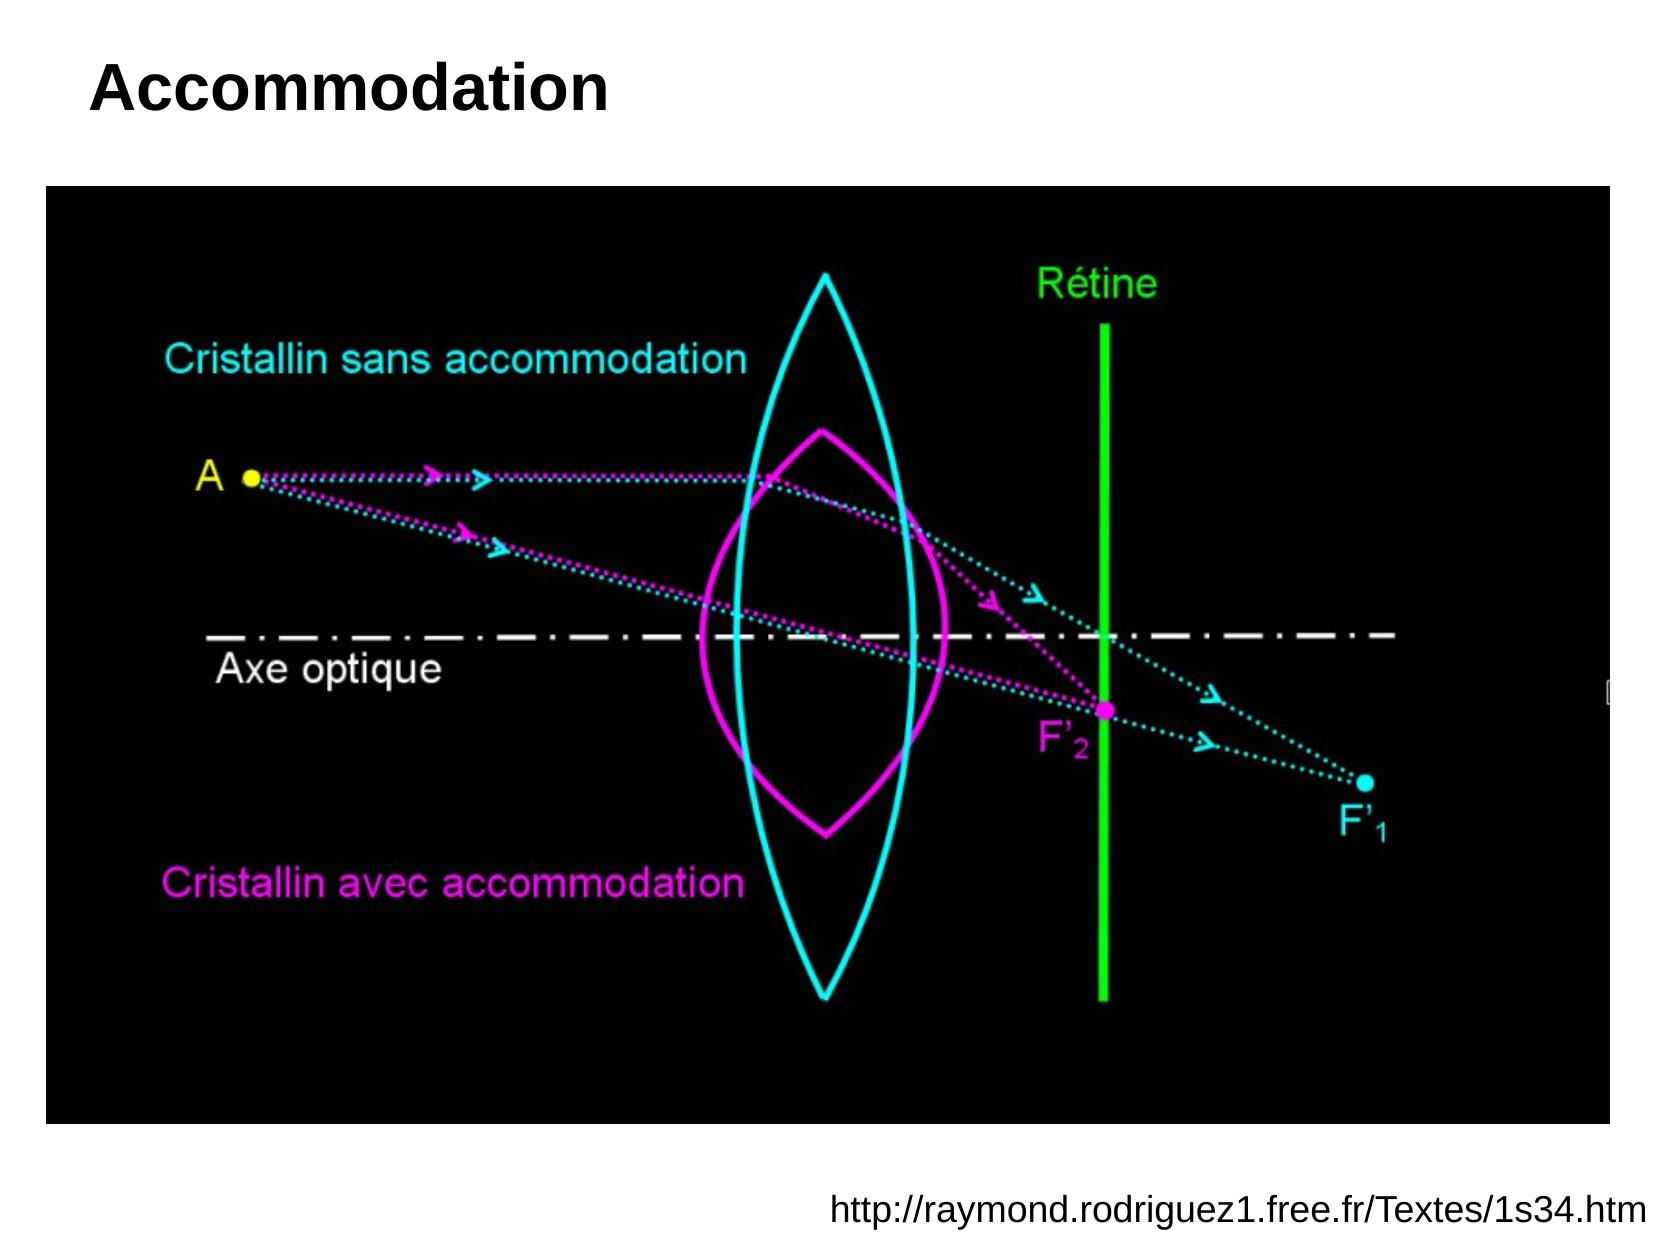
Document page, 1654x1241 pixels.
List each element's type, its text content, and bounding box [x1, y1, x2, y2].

text_box Accommodation [0, 0, 1607, 207]
picture [46, 186, 1610, 1124]
text_box http://raymond.rodriguez1.free.fr/Textes/1s34.htm [814, 1181, 1654, 1241]
